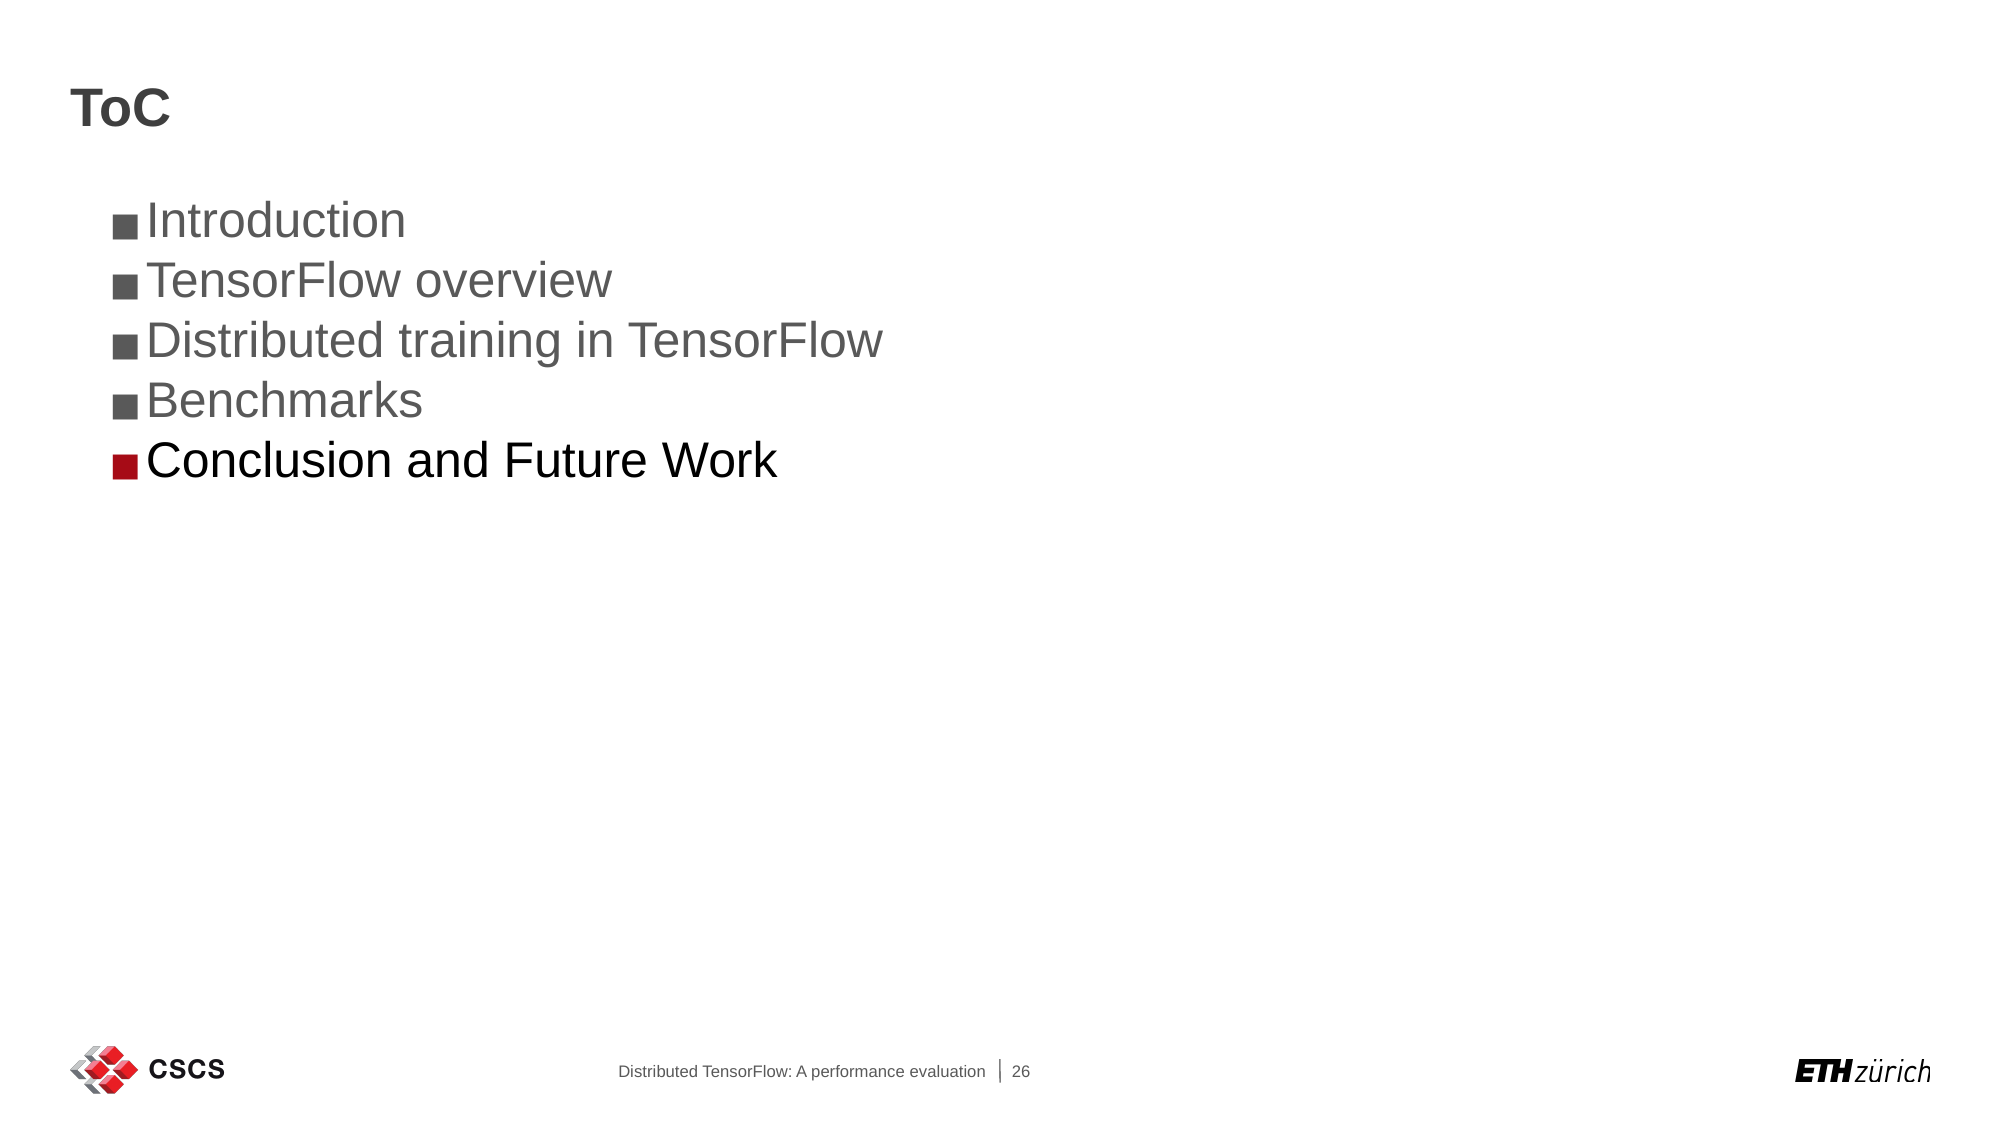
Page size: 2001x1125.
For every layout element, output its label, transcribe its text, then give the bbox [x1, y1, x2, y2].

list Introduction TensorFlow overview Distributed training in TensorFlow Benchmarks Conclusion and Future Work [70, 178, 1930, 1022]
picture [1795, 1059, 1930, 1082]
picture [57, 1033, 236, 1106]
footer Distributed TensorFlow: A performance evaluation [322, 1059, 998, 1083]
title ToC [70, 7, 1930, 149]
slide_number <number> [999, 1059, 1063, 1083]
